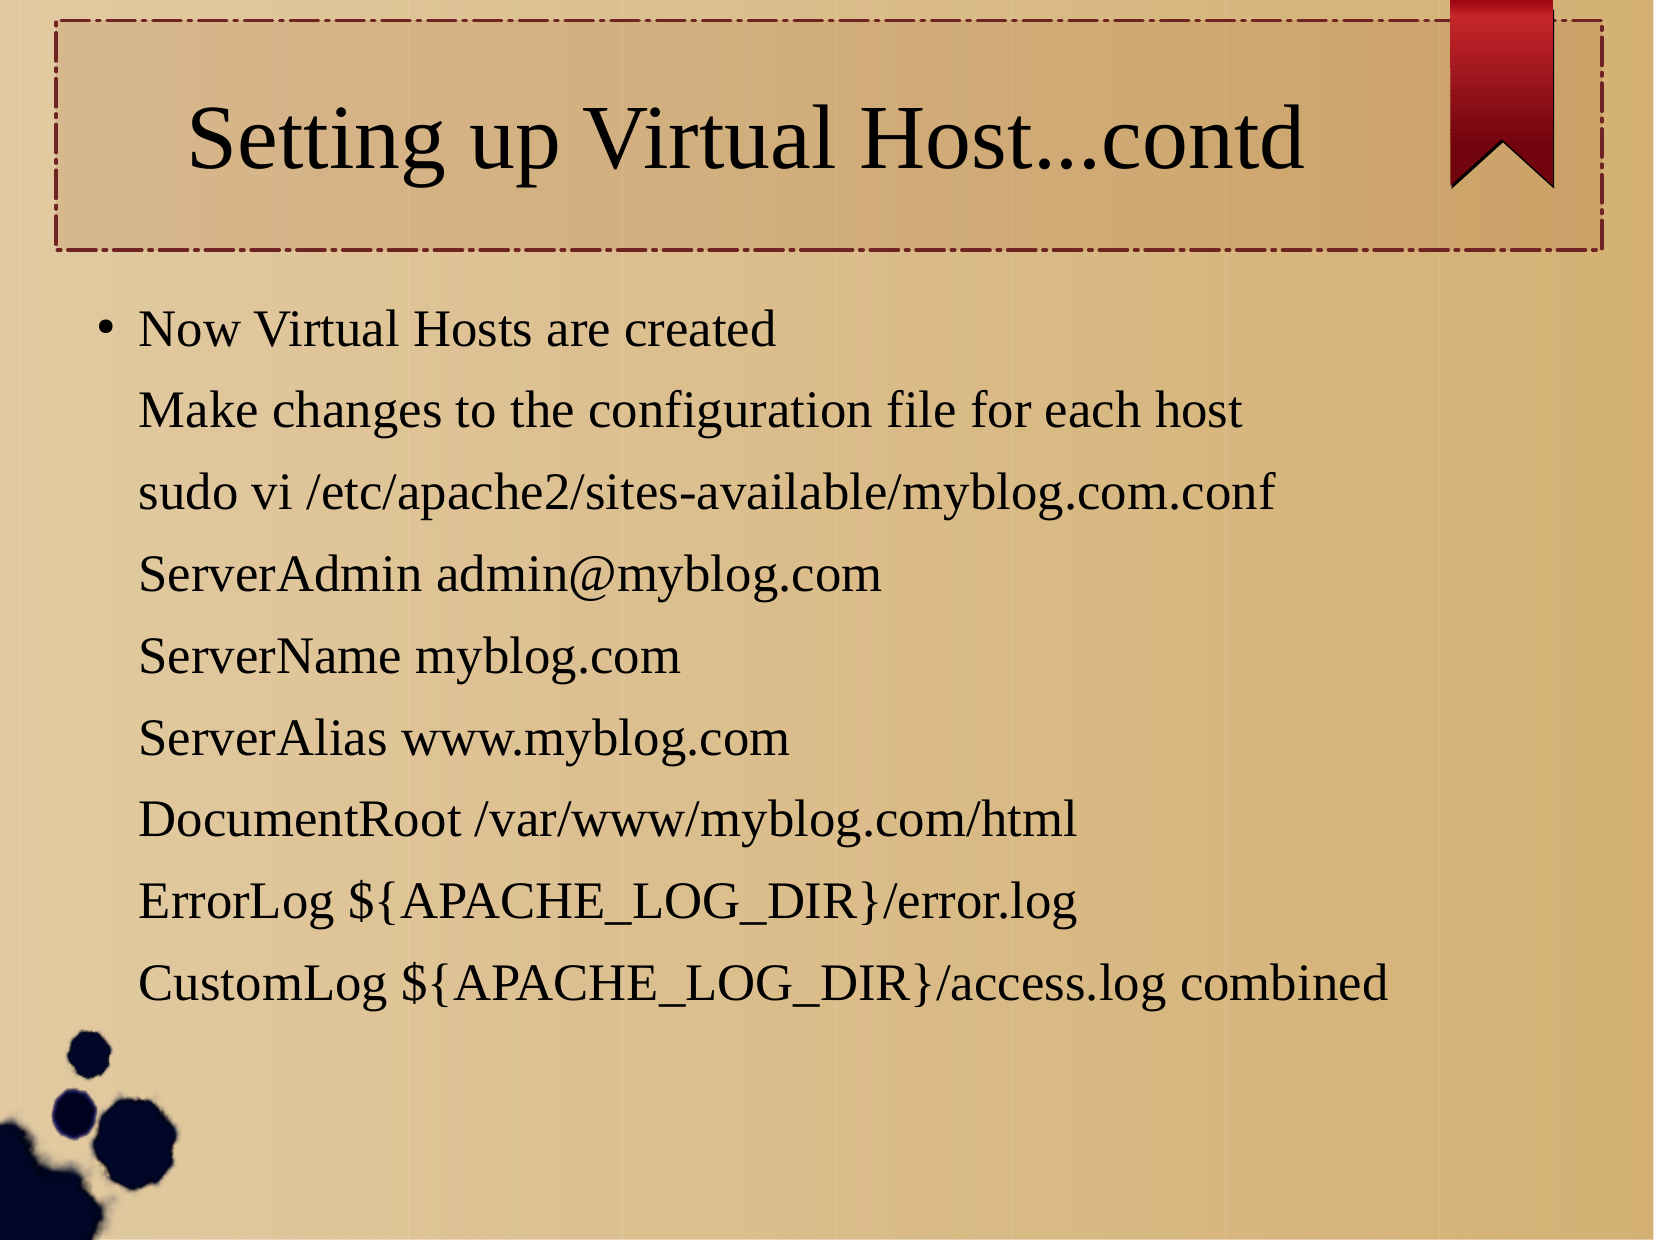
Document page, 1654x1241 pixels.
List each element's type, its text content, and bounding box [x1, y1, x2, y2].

list Now Virtual Hosts are created Make changes to the configuration file for each host sudo vi /etc/apache2/sites-available/myblog.com.conf ServerAdmin admin@myblog.com ServerName myblog.com ServerAlias www.myblog.com DocumentRoot /var/www/myblog.com/html ErrorLog ${APACHE_LOG_DIR}/error.log CustomLog ${APACHE_LOG_DIR}/access.log combined [82, 299, 1571, 1019]
title Setting up Virtual Host...contd [82, 47, 1412, 229]
